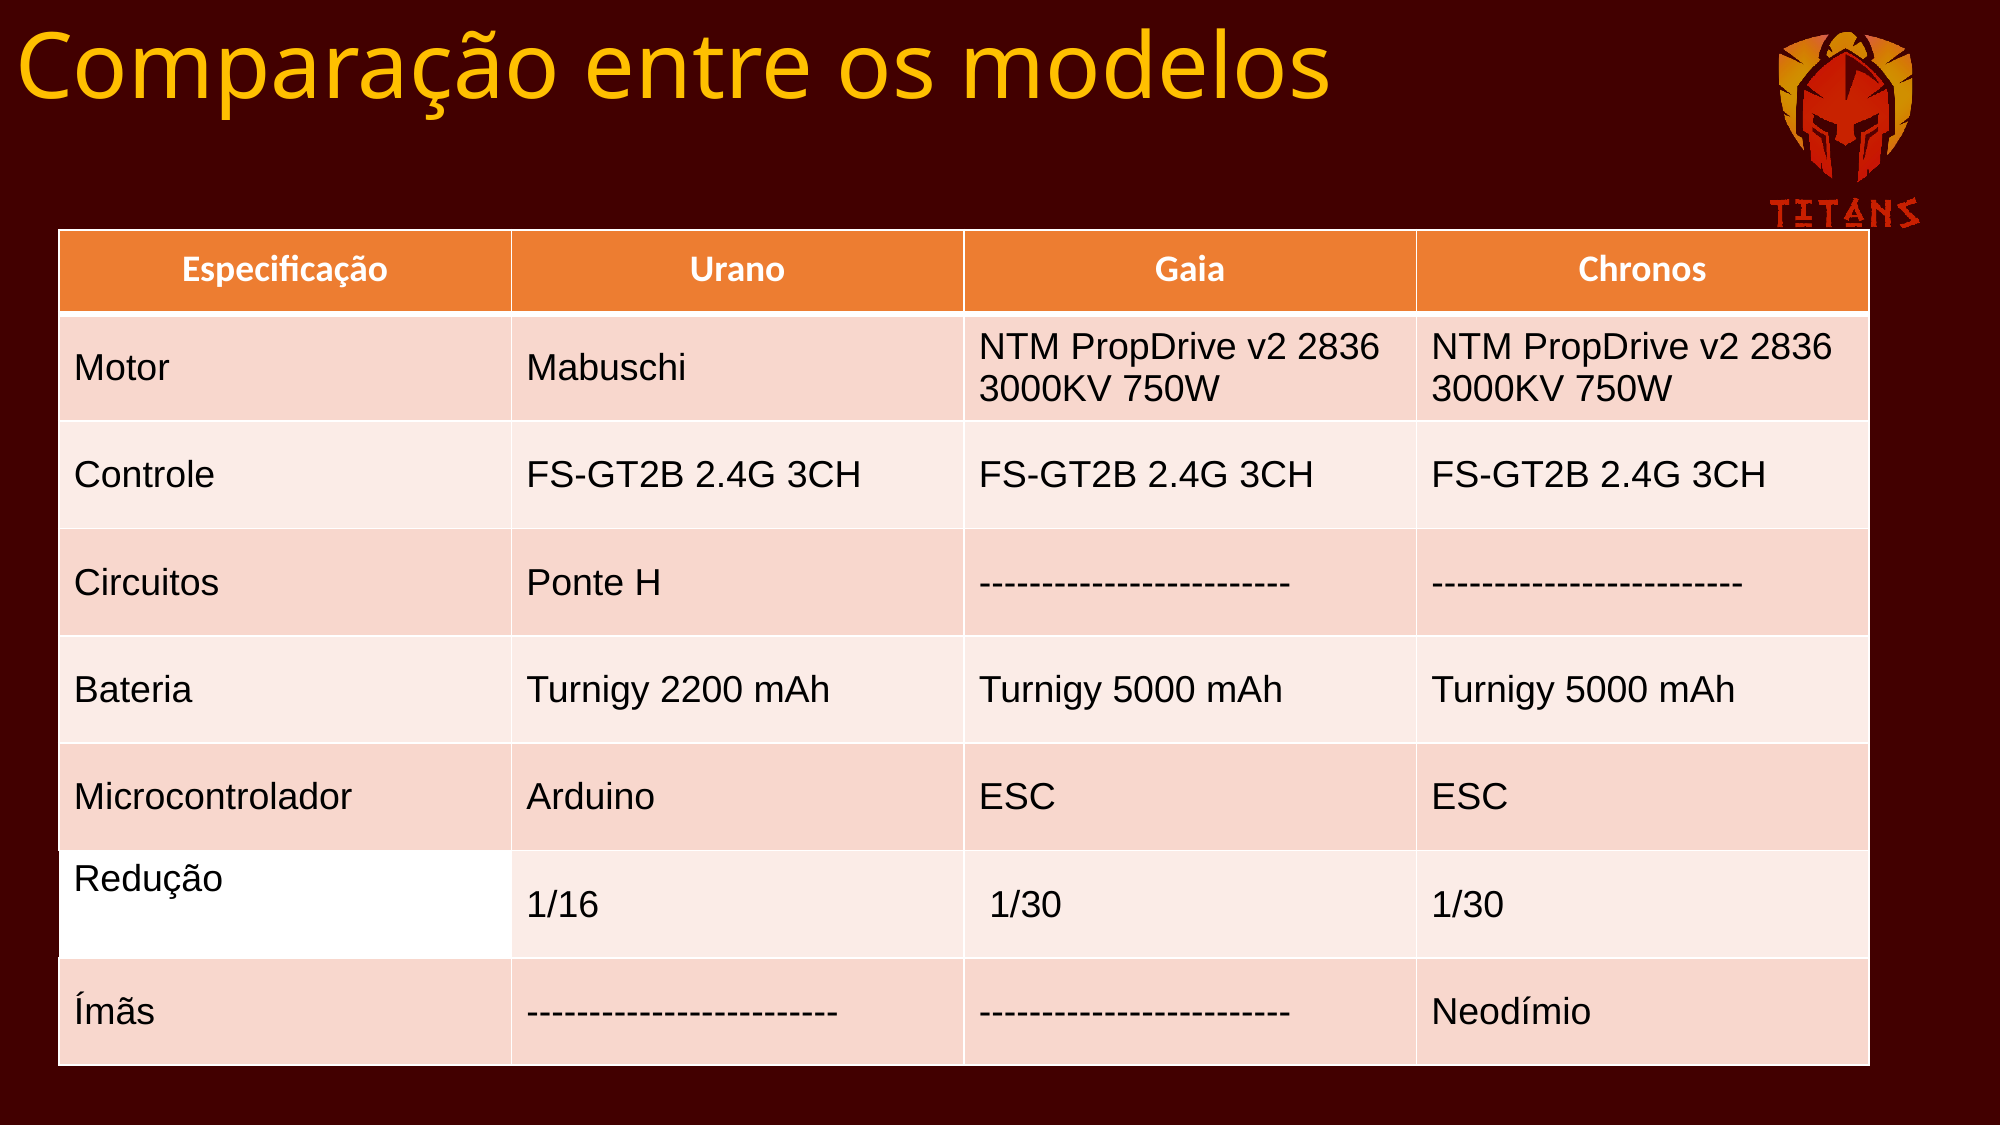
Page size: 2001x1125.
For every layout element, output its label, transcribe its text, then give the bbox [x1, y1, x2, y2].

table_cell 1/30 [1417, 851, 1868, 957]
table_cell Ímãs [60, 959, 511, 1064]
table_cell Controle [60, 422, 511, 528]
table_cell Redução [59, 851, 511, 957]
table_cell ESC [1417, 744, 1868, 850]
table_cell Bateria [60, 637, 511, 742]
table_cell Motor [60, 317, 511, 420]
table_cell Turnigy 2200 mAh [512, 637, 963, 742]
table_cell Mabuschi [512, 317, 963, 420]
table_cell NTM PropDrive v2 2836 3000KV 750W [965, 317, 1416, 420]
table_cell NTM PropDrive v2 2836 3000KV 750W [1417, 317, 1868, 420]
table_cell Ponte H [512, 529, 963, 635]
table_header Urano [512, 231, 963, 311]
table_cell 1/16 [512, 851, 963, 957]
table_cell FS-GT2B 2.4G 3CH [1417, 422, 1868, 528]
table_header Gaia [965, 231, 1416, 311]
table_cell Turnigy 5000 mAh [1417, 637, 1868, 742]
table_cell Arduino [512, 744, 963, 850]
picture [1713, 19, 1976, 256]
table_cell Turnigy 5000 mAh [965, 637, 1416, 742]
table_cell ------------------------- [965, 529, 1416, 635]
table_cell ------------------------- [512, 959, 963, 1064]
table_cell FS-GT2B 2.4G 3CH [512, 422, 963, 528]
table_cell ------------------------- [1417, 529, 1868, 635]
table_cell Circuitos [60, 529, 511, 635]
table_cell Neodímio [1417, 959, 1868, 1064]
table_cell ESC [965, 744, 1416, 850]
table_cell 1/30 [965, 851, 1416, 957]
table_cell Microcontrolador [60, 744, 511, 850]
table_header Chronos [1417, 231, 1868, 311]
title Comparação entre os modelos [0, 0, 1725, 178]
table_cell ------------------------- [965, 959, 1416, 1064]
table_cell FS-GT2B 2.4G 3CH [965, 422, 1416, 528]
table_header Especificação [60, 231, 511, 311]
